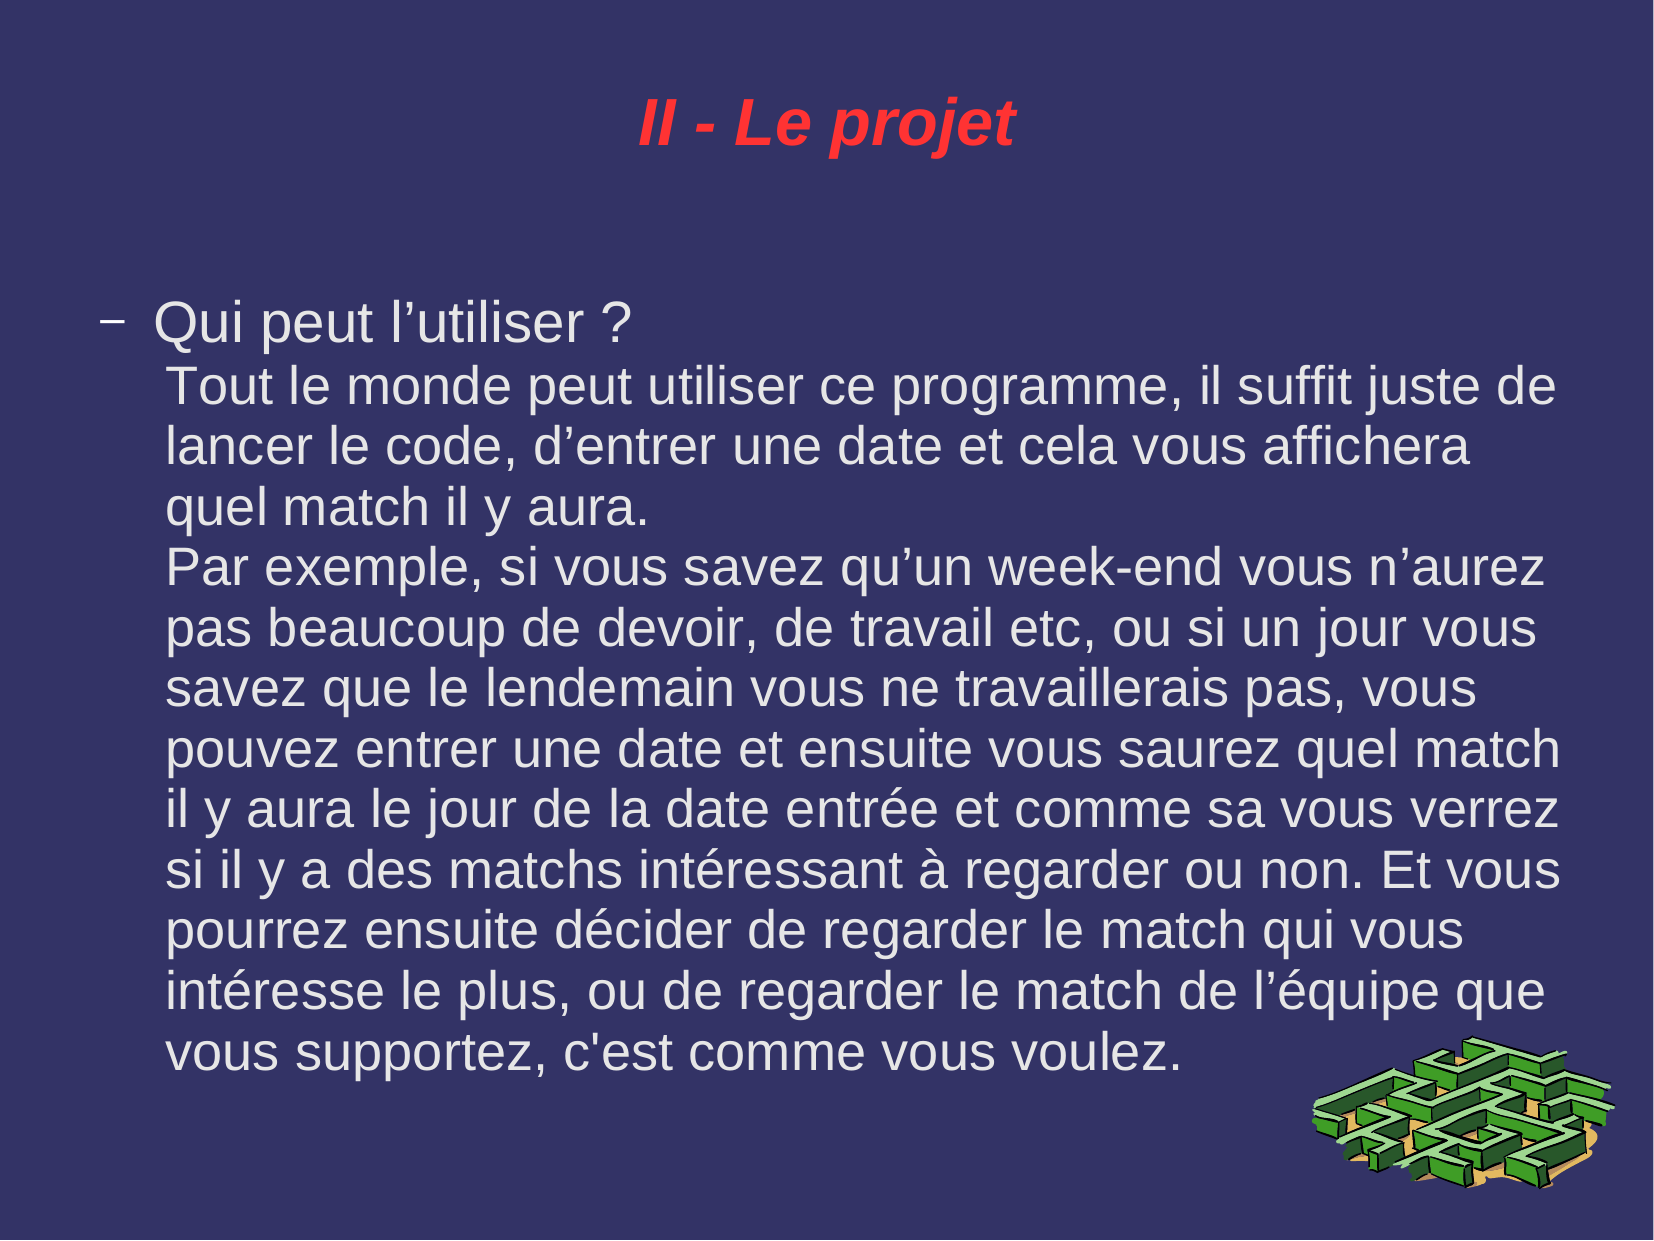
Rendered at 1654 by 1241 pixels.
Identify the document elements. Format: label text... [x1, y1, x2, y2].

title II - Le projet [121, 19, 1534, 227]
list Qui peut l’utiliser ? Tout le monde peut utiliser ce programme, il suffit juste de lancer le code, d’entrer une date et cela vous affichera quel match il y aura. Par exemple, si vous savez qu’un week-end vous n’aurez pas beaucoup de devoir, de travail etc, ou si un jour vous savez que le lendemain vous ne travaillerais pas, vous pouvez entrer une date et ensuite vous saurez quel match il y aura le jour de la date entrée et comme sa vous verrez si il y a des matchs intéressant à regarder ou non. Et vous pourrez ensuite décider de regarder le match qui vous intéresse le plus, ou de regarder le match de l’équipe que vous supportez, c'est comme vous voulez. [82, 290, 1571, 1109]
